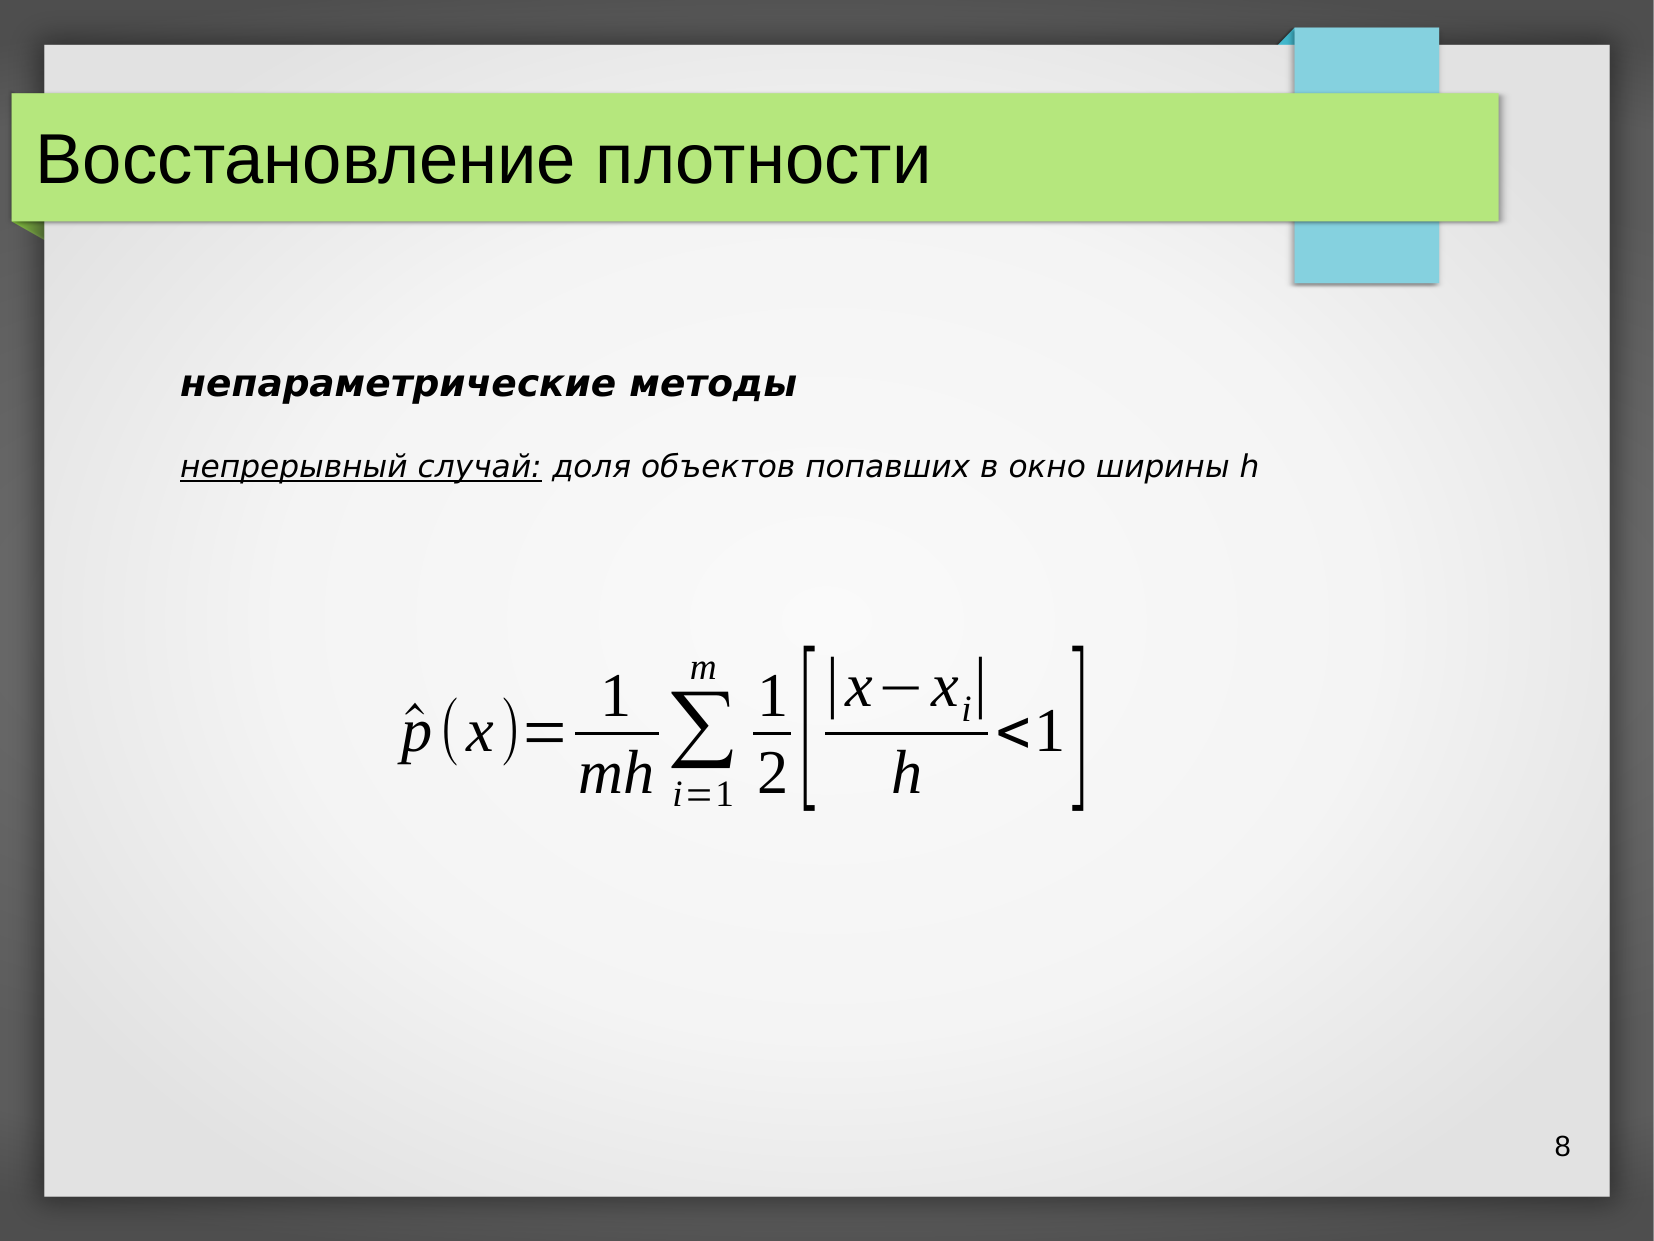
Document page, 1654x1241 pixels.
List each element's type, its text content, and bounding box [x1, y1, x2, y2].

title Восстановление плотности [35, 118, 1489, 199]
text_box непараметрические методы непрерывный случай: доля объектов попавших в окно ширины h [165, 354, 1288, 493]
chart [389, 643, 1095, 815]
picture [0, 0, 1654, 1241]
